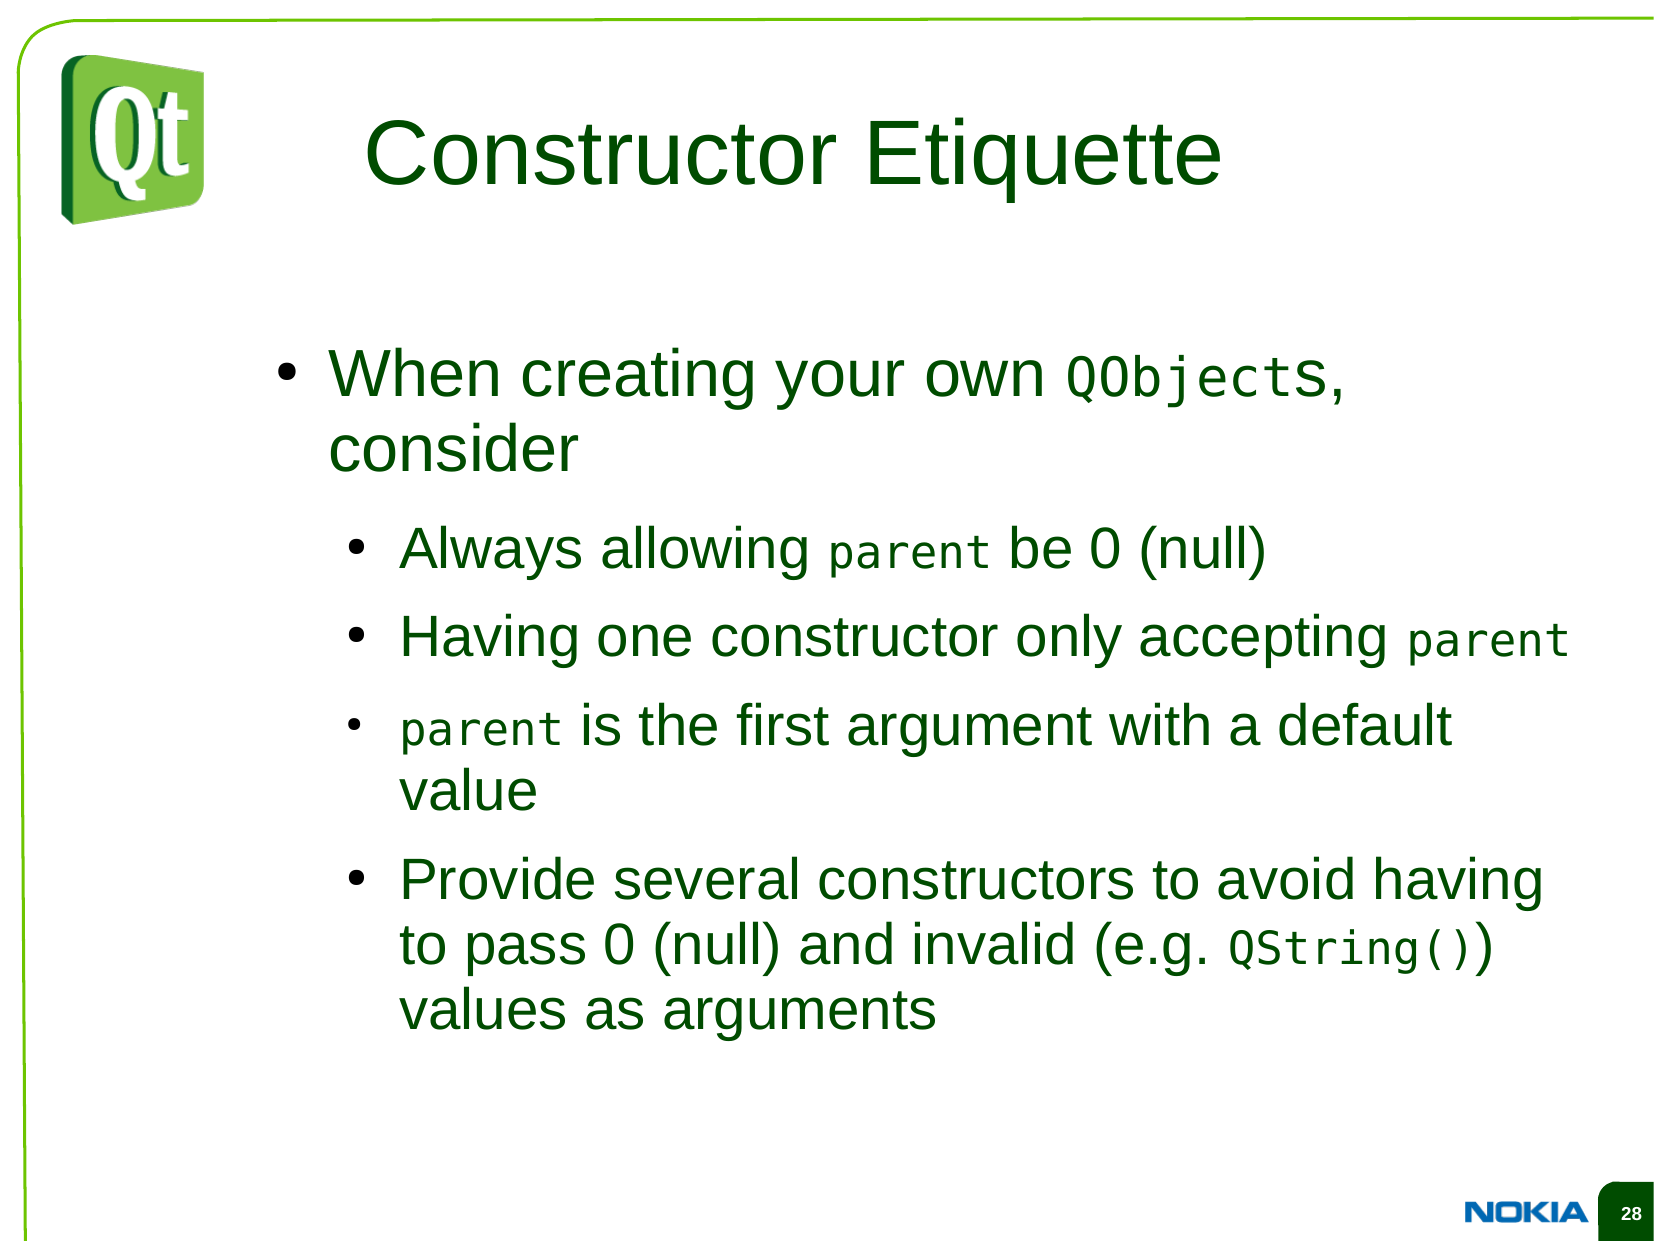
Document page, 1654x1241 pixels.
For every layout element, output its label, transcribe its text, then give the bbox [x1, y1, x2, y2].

picture [1465, 1201, 1589, 1223]
list When creating your own QObjects, consider Always allowing parent be 0 (null) Having one constructor only accepting parent parent is the first argument with a default value Provide several constructors to avoid having to pass 0 (null) and invalid (e.g. QString()) values as arguments [257, 336, 1577, 1156]
title Constructor Etiquette [257, 49, 1333, 257]
picture [61, 55, 204, 225]
